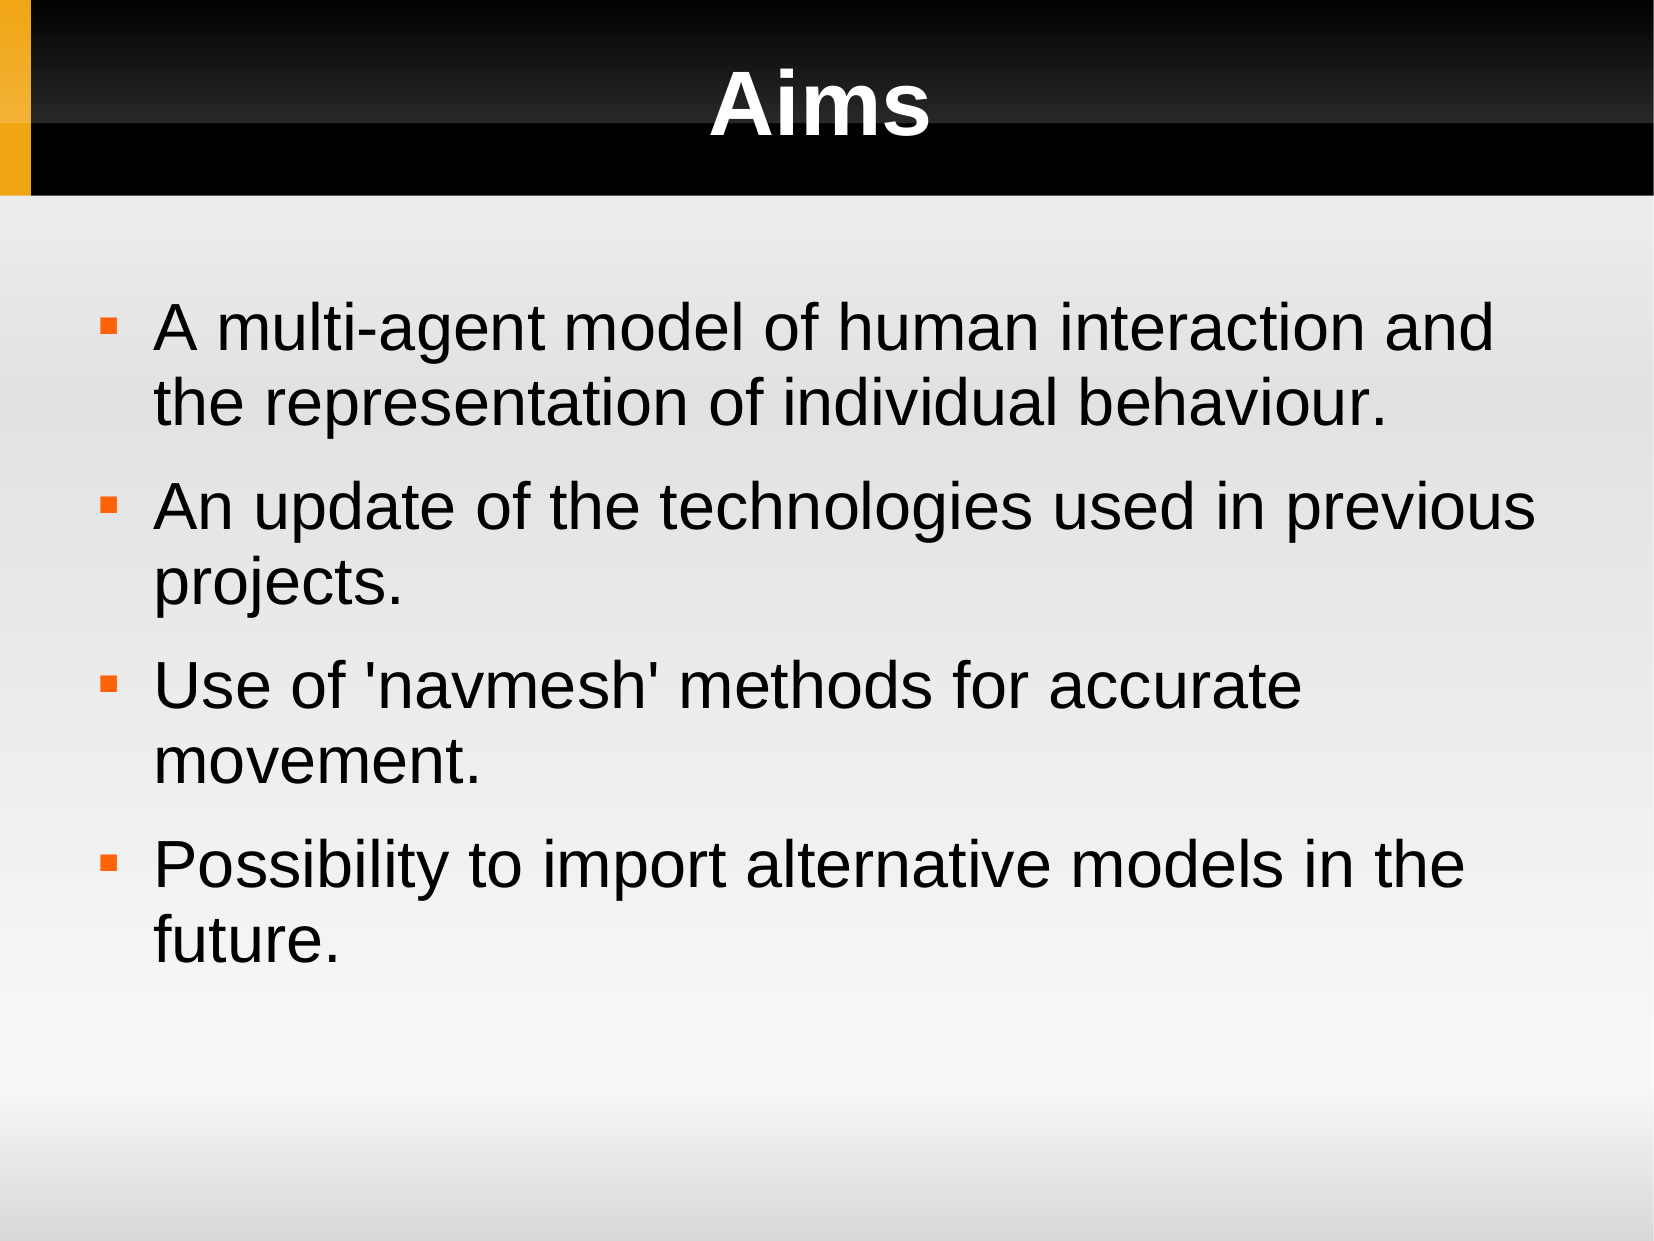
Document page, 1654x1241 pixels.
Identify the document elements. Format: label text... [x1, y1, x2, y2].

picture [0, 0, 1654, 1241]
list A multi-agent model of human interaction and the representation of individual behaviour. An update of the technologies used in previous projects. Use of 'navmesh' methods for accurate movement. Possibility to import alternative models in the future. [82, 290, 1571, 1109]
title Aims [76, 0, 1565, 208]
